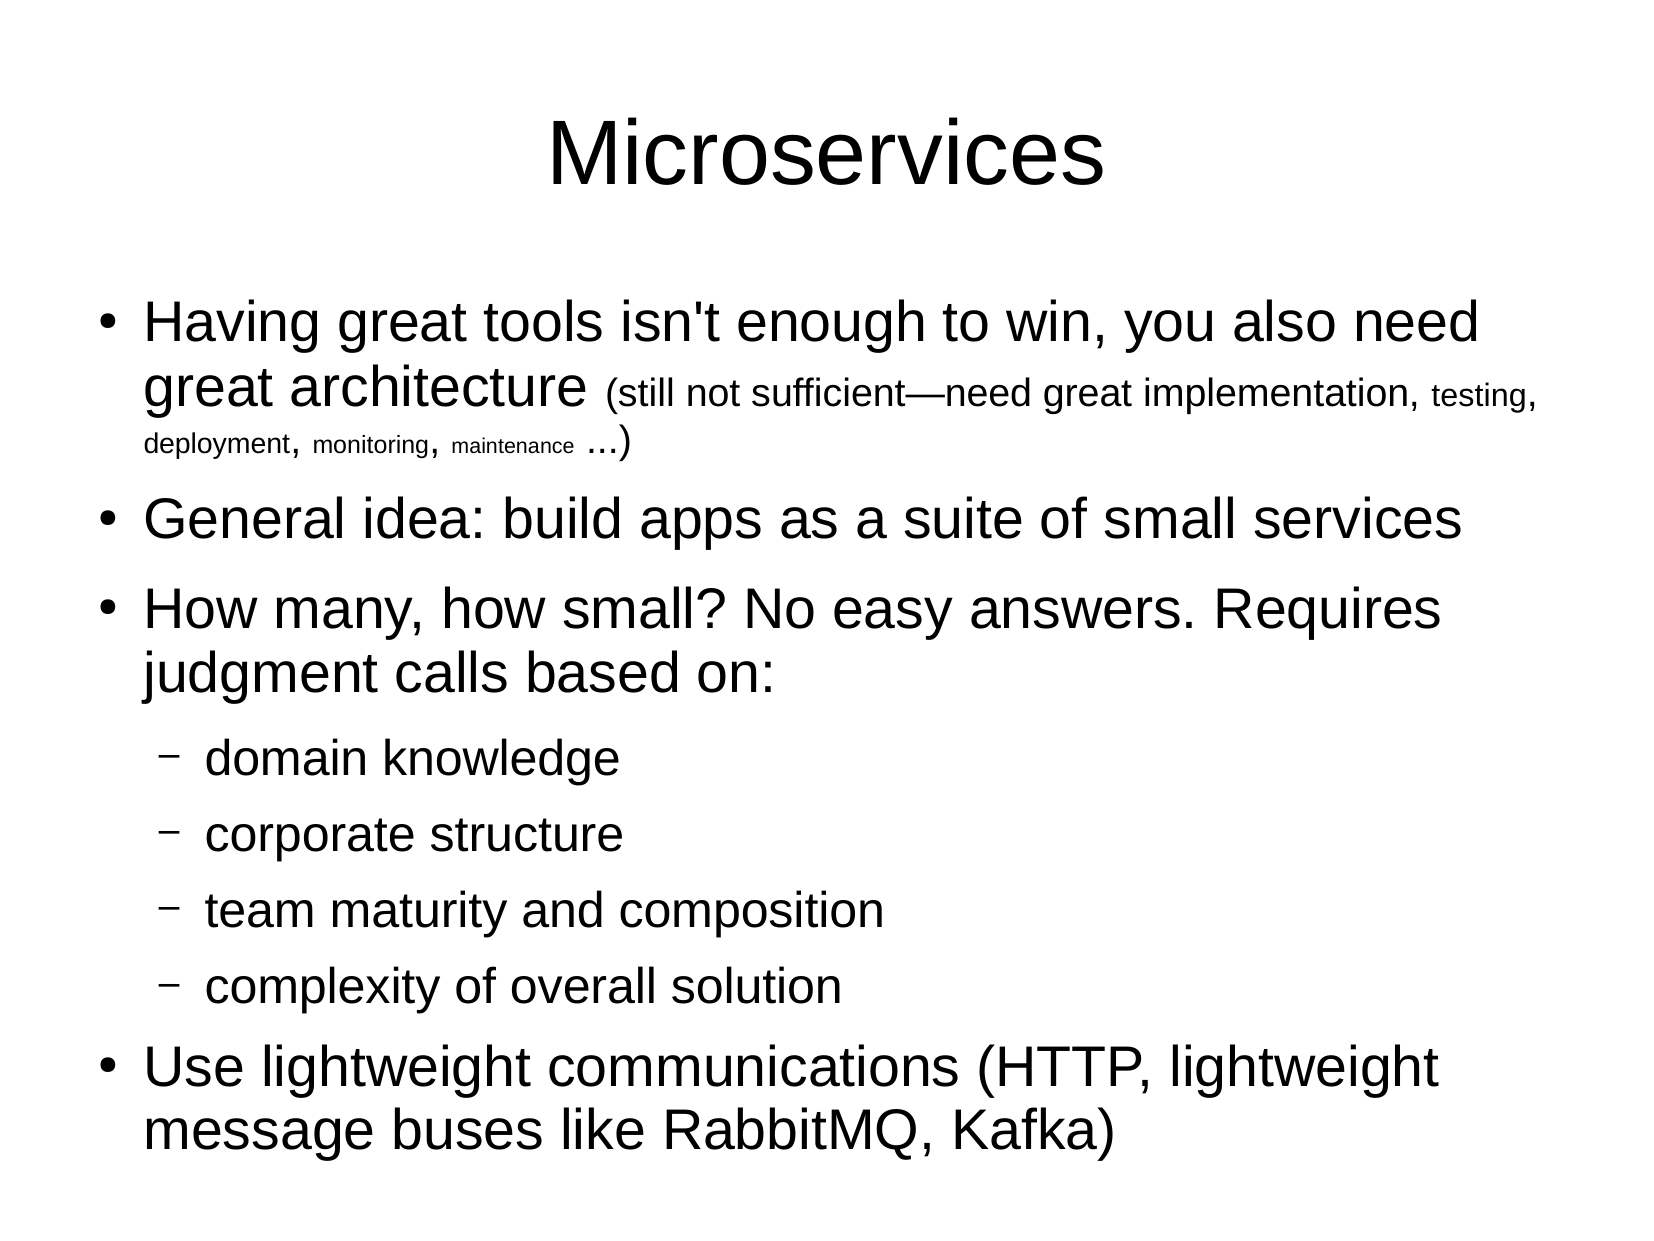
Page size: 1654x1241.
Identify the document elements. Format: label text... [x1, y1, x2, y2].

title Microservices [82, 49, 1571, 257]
list Having great tools isn't enough to win, you also need great architecture (still not sufficient—need great implementation, testing, deployment, monitoring, maintenance ...) General idea: build apps as a suite of small services How many, how small? No easy answers. Requires judgment calls based on: domain knowledge corporate structure team maturity and composition complexity of overall solution Use lightweight communications (HTTP, lightweight message buses like RabbitMQ, Kafka) [82, 290, 1571, 1171]
